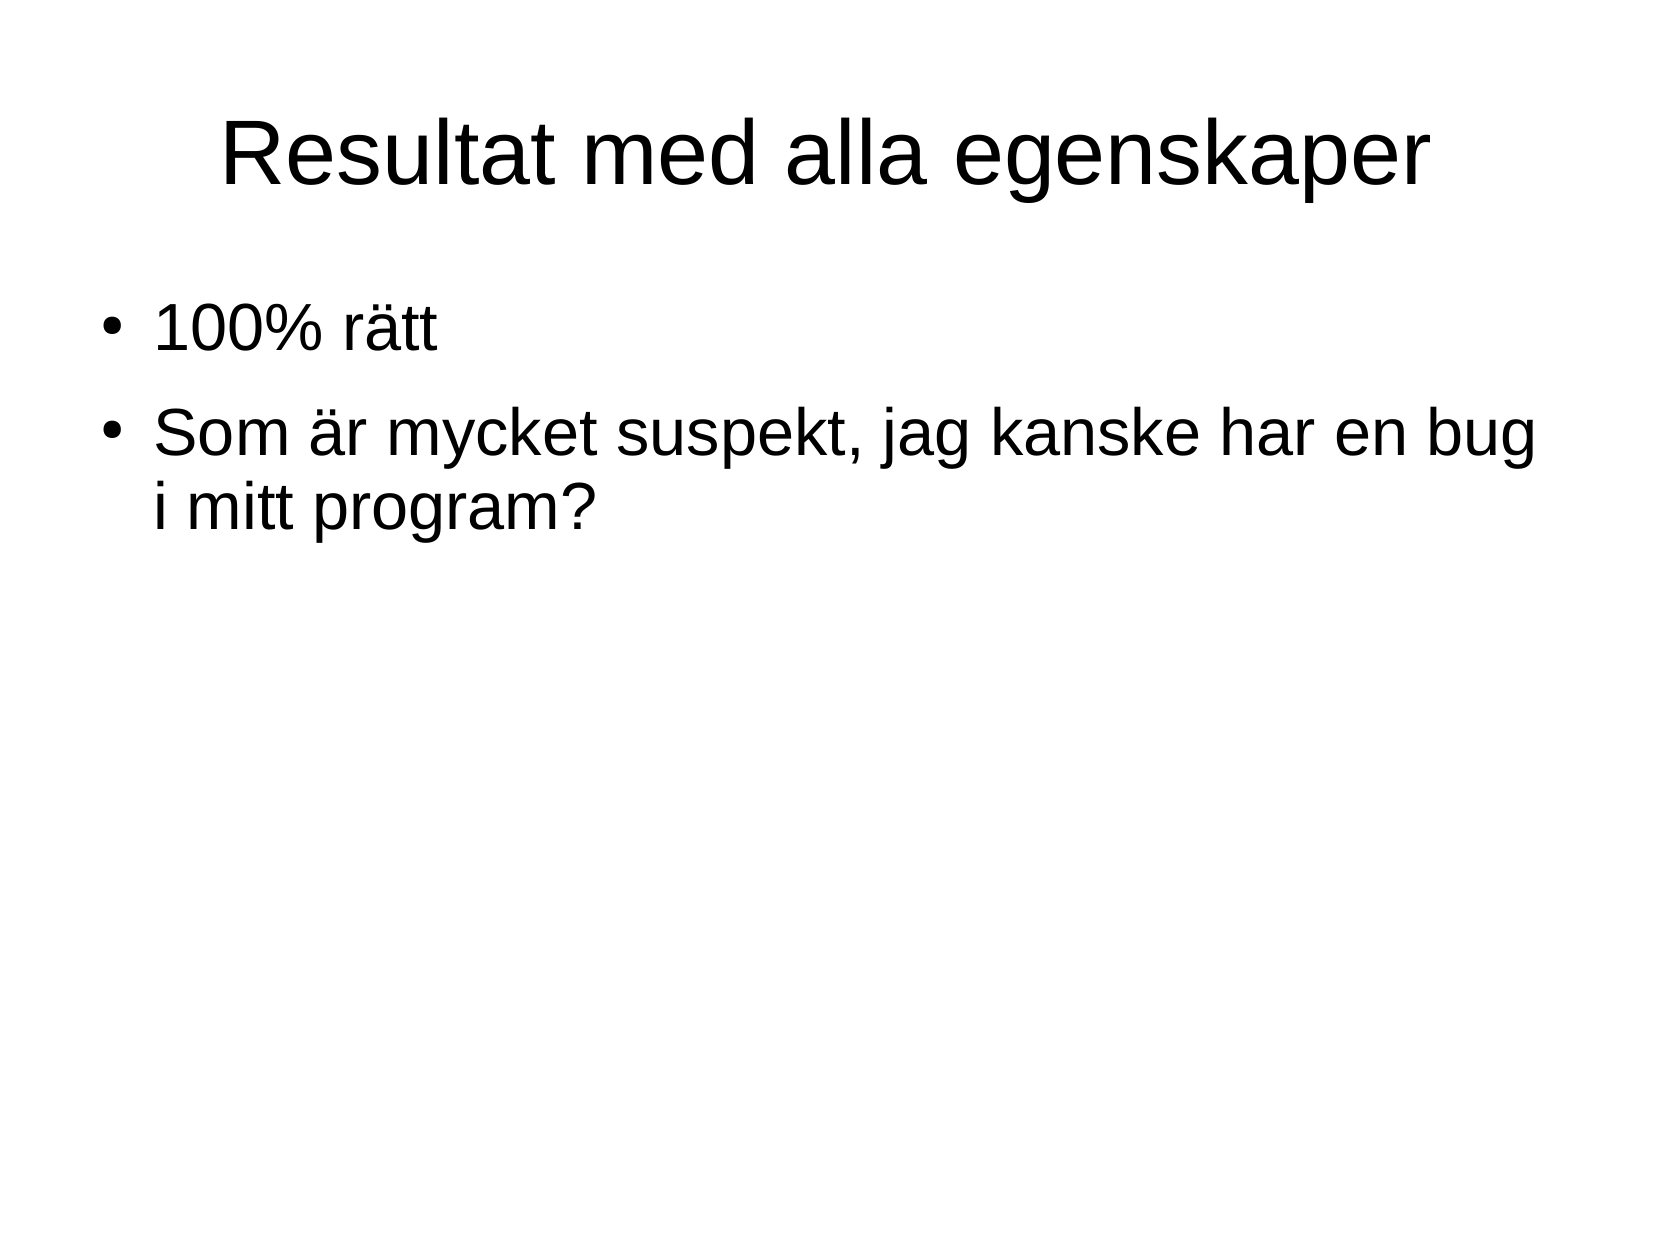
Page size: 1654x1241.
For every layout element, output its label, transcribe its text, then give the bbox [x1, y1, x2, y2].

title Resultat med alla egenskaper [82, 49, 1571, 257]
list 100% rätt Som är mycket suspekt, jag kanske har en bug i mitt program? [82, 290, 1571, 1010]
